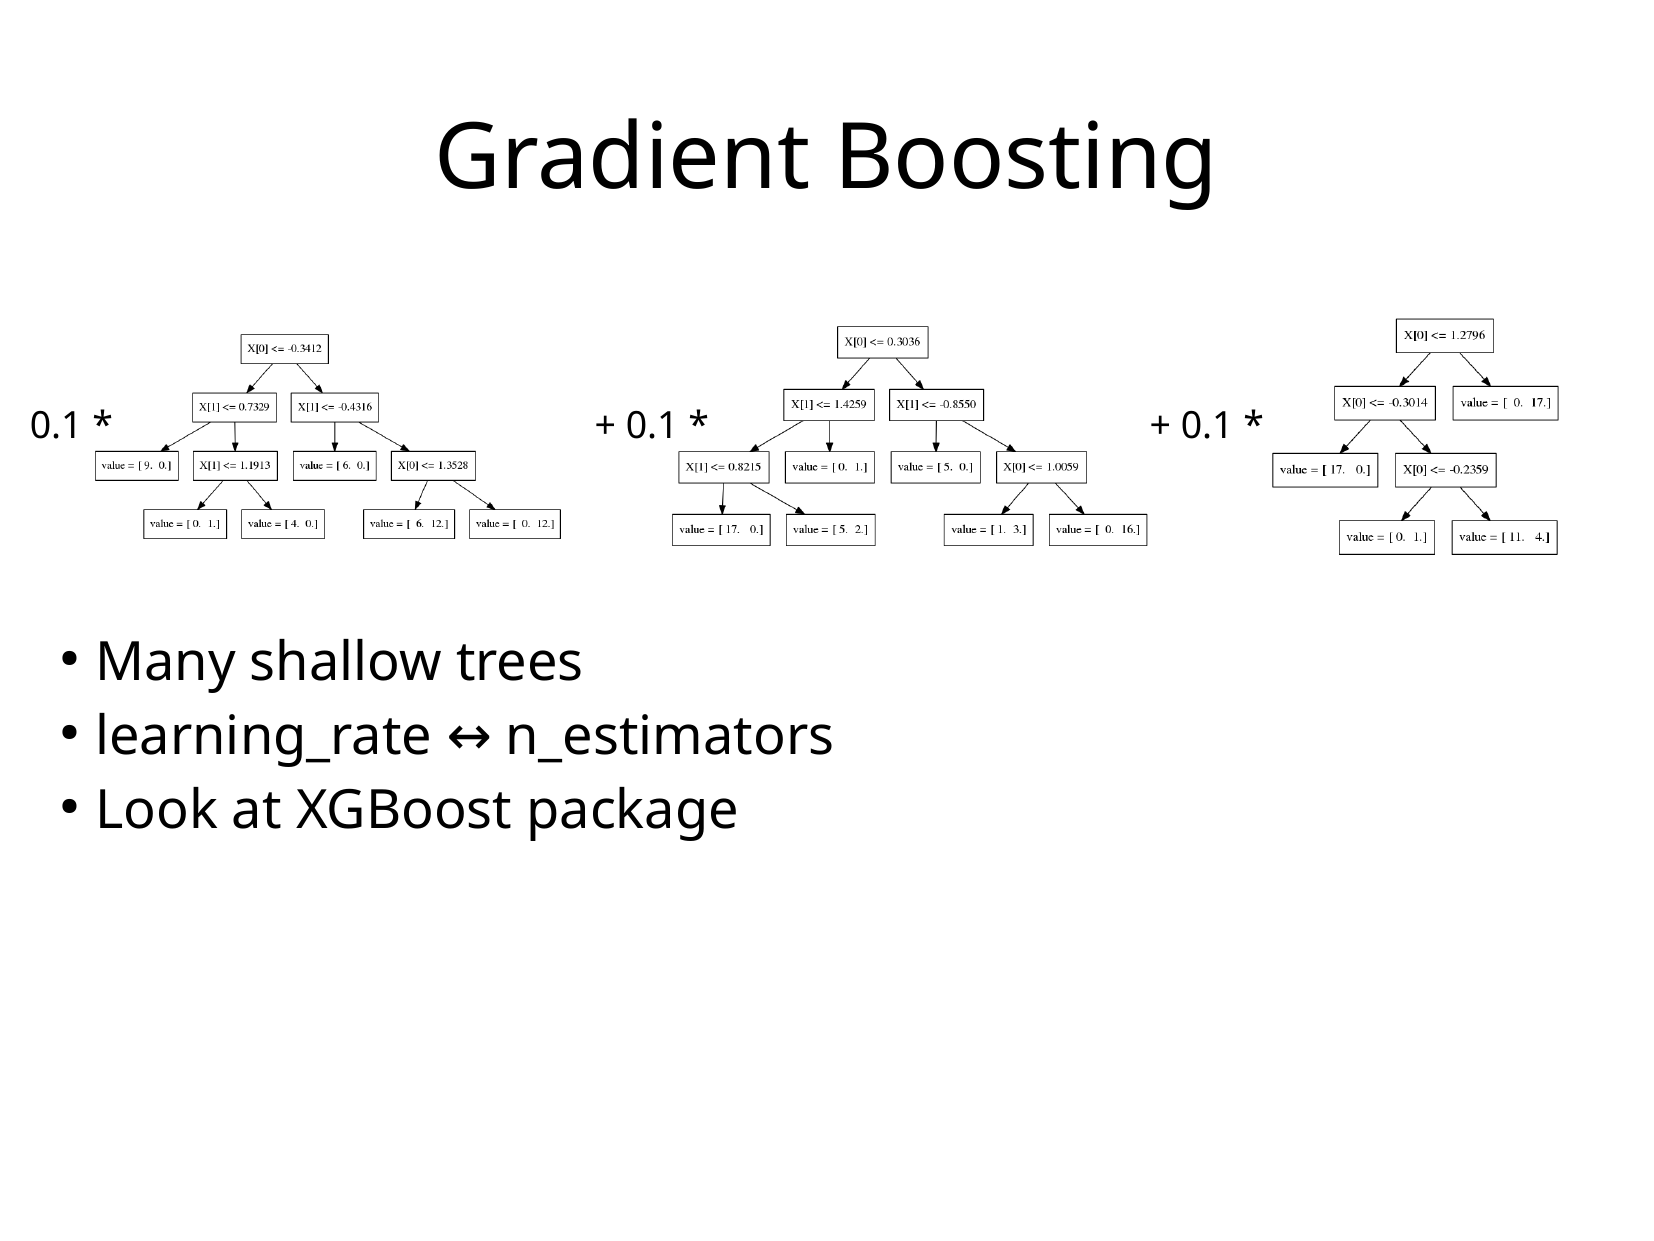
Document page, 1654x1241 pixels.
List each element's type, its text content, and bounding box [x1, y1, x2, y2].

text_box Many shallow trees learning_rate ↔ n_estimators Look at XGBoost package [45, 615, 931, 941]
text_box 0.1 * [15, 391, 136, 482]
text_box + 0.1 * [570, 391, 736, 482]
text_box + 0.1 * [1125, 391, 1291, 482]
picture [92, 331, 563, 542]
picture [1269, 315, 1561, 558]
picture [669, 323, 1150, 549]
title Gradient Boosting [82, 49, 1571, 257]
